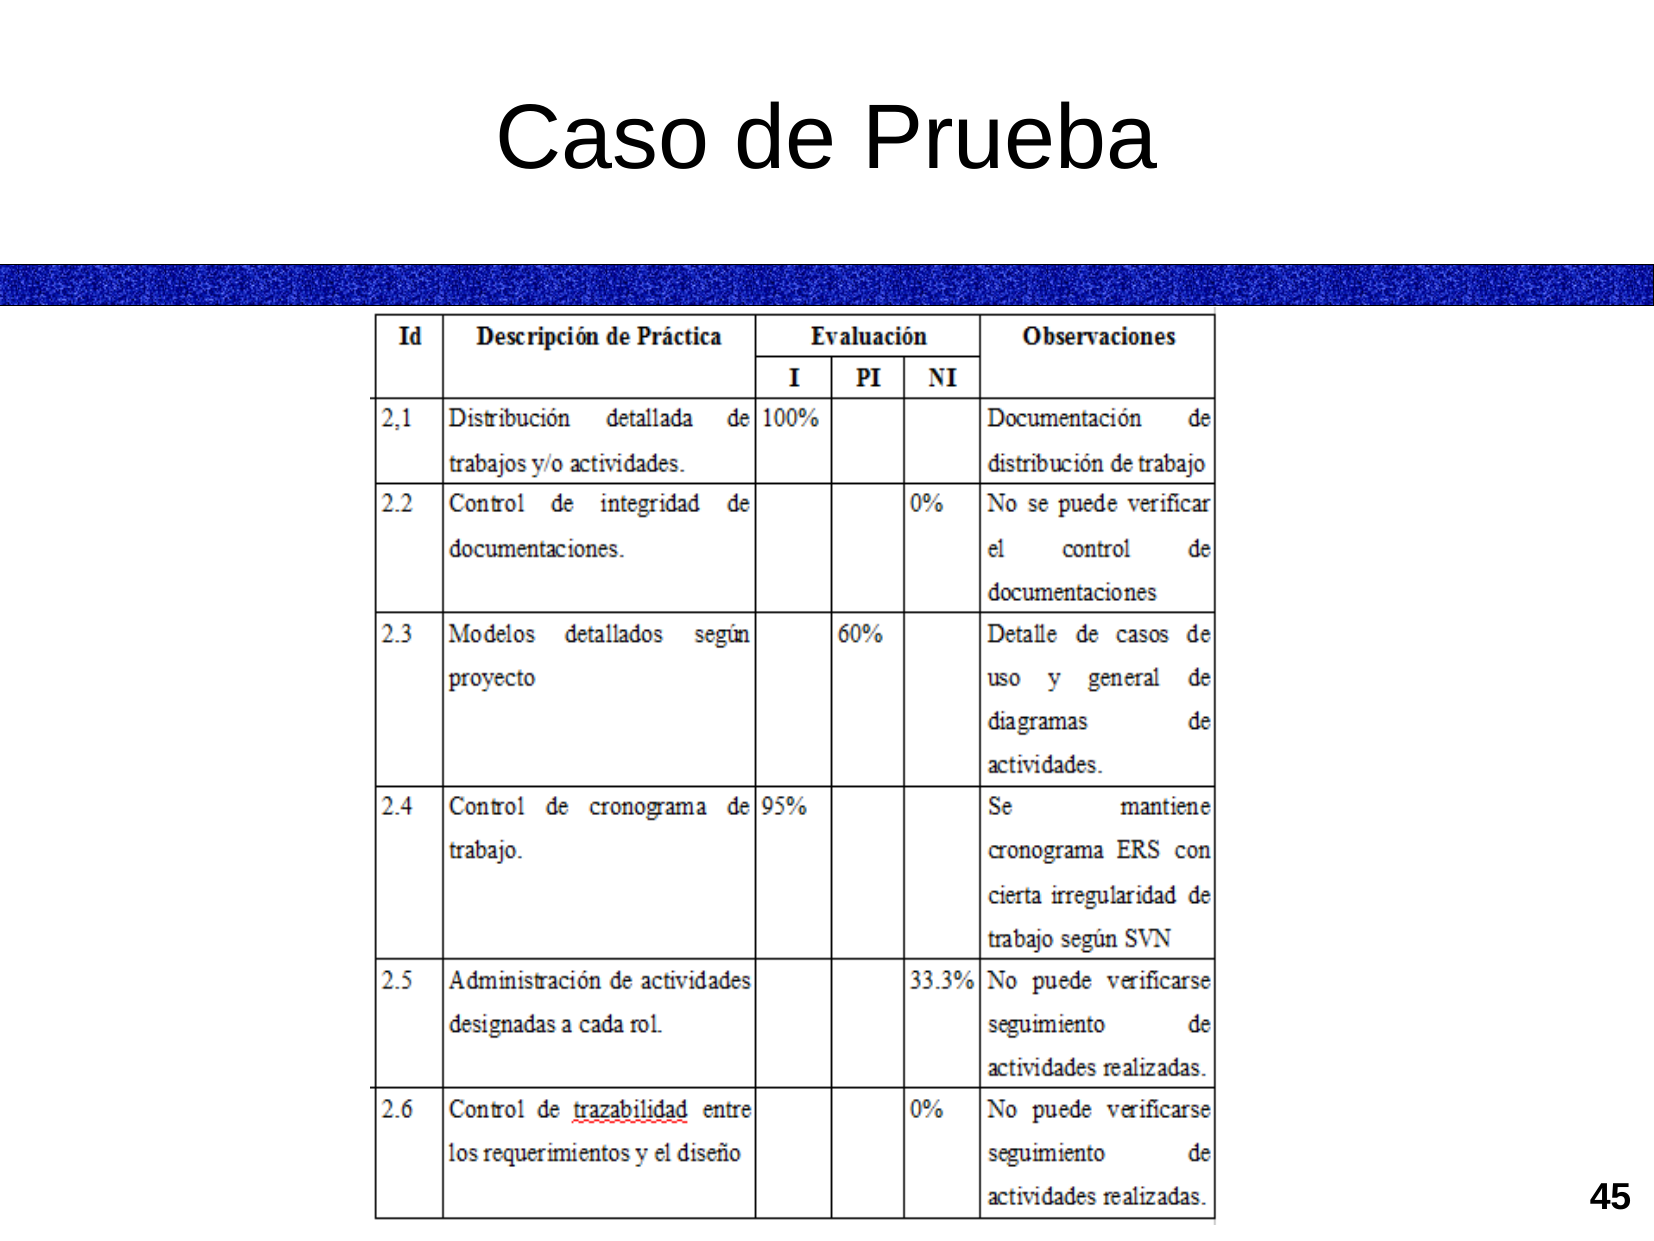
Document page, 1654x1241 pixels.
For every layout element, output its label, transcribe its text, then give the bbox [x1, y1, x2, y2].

text_box <número> [1575, 1168, 1654, 1240]
picture [0, 265, 1653, 305]
title Caso de Prueba [58, 21, 1595, 253]
picture [370, 307, 1223, 1225]
